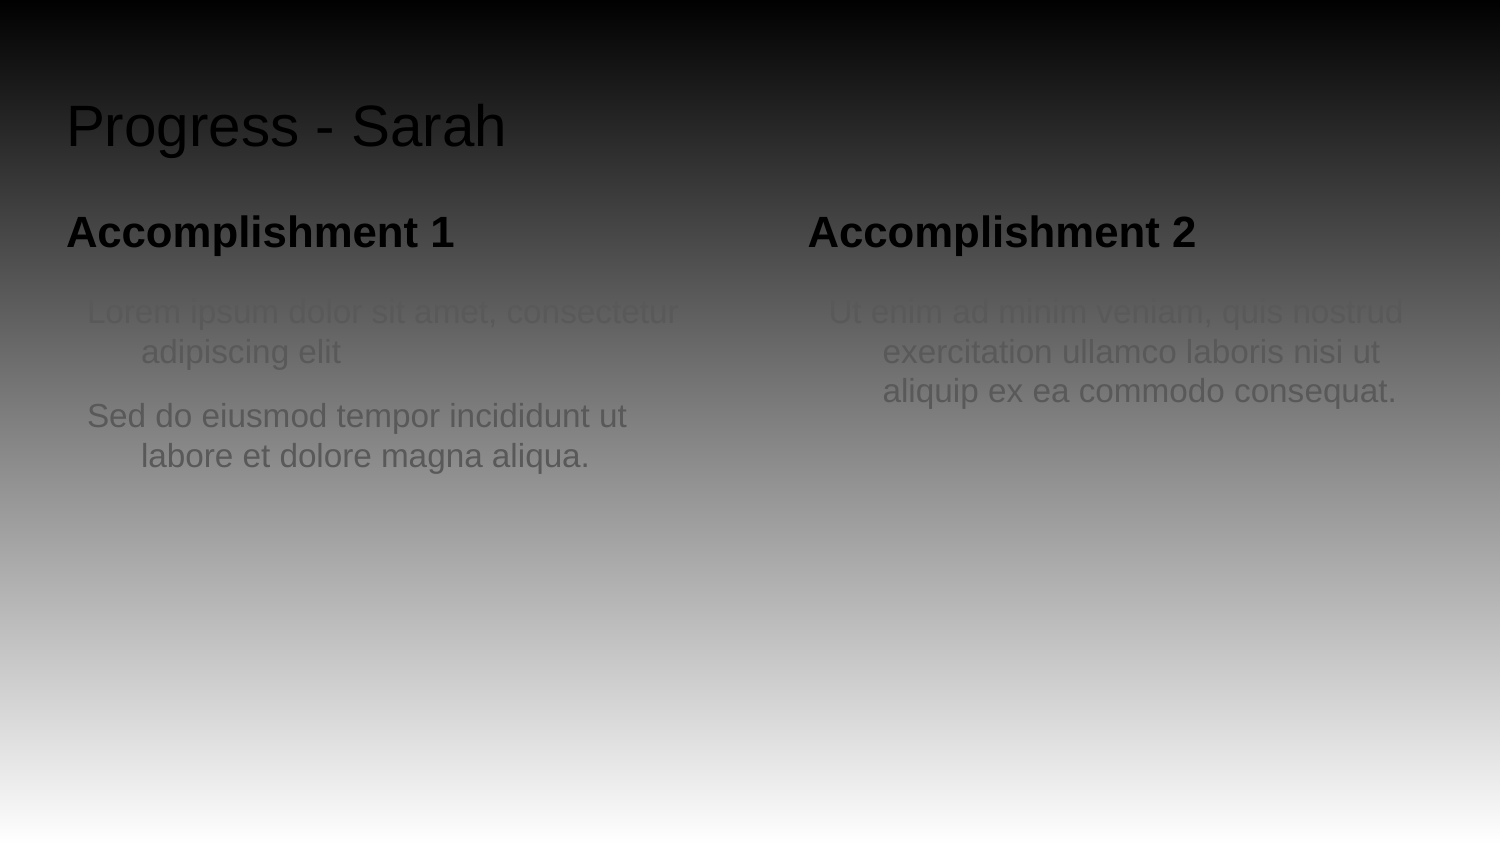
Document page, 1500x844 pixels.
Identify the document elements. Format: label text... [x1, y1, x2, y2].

list Accomplishment 2 Ut enim ad minim veniam, quis nostrud exercitation ullamco laboris nisi ut aliquip ex ea commodo consequat. [792, 189, 1449, 750]
title Progress - Sarah [51, 72, 1449, 167]
list Accomplishment 1 Lorem ipsum dolor sit amet, consectetur adipiscing elit Sed do eiusmod tempor incididunt ut labore et dolore magna aliqua. [51, 189, 708, 750]
